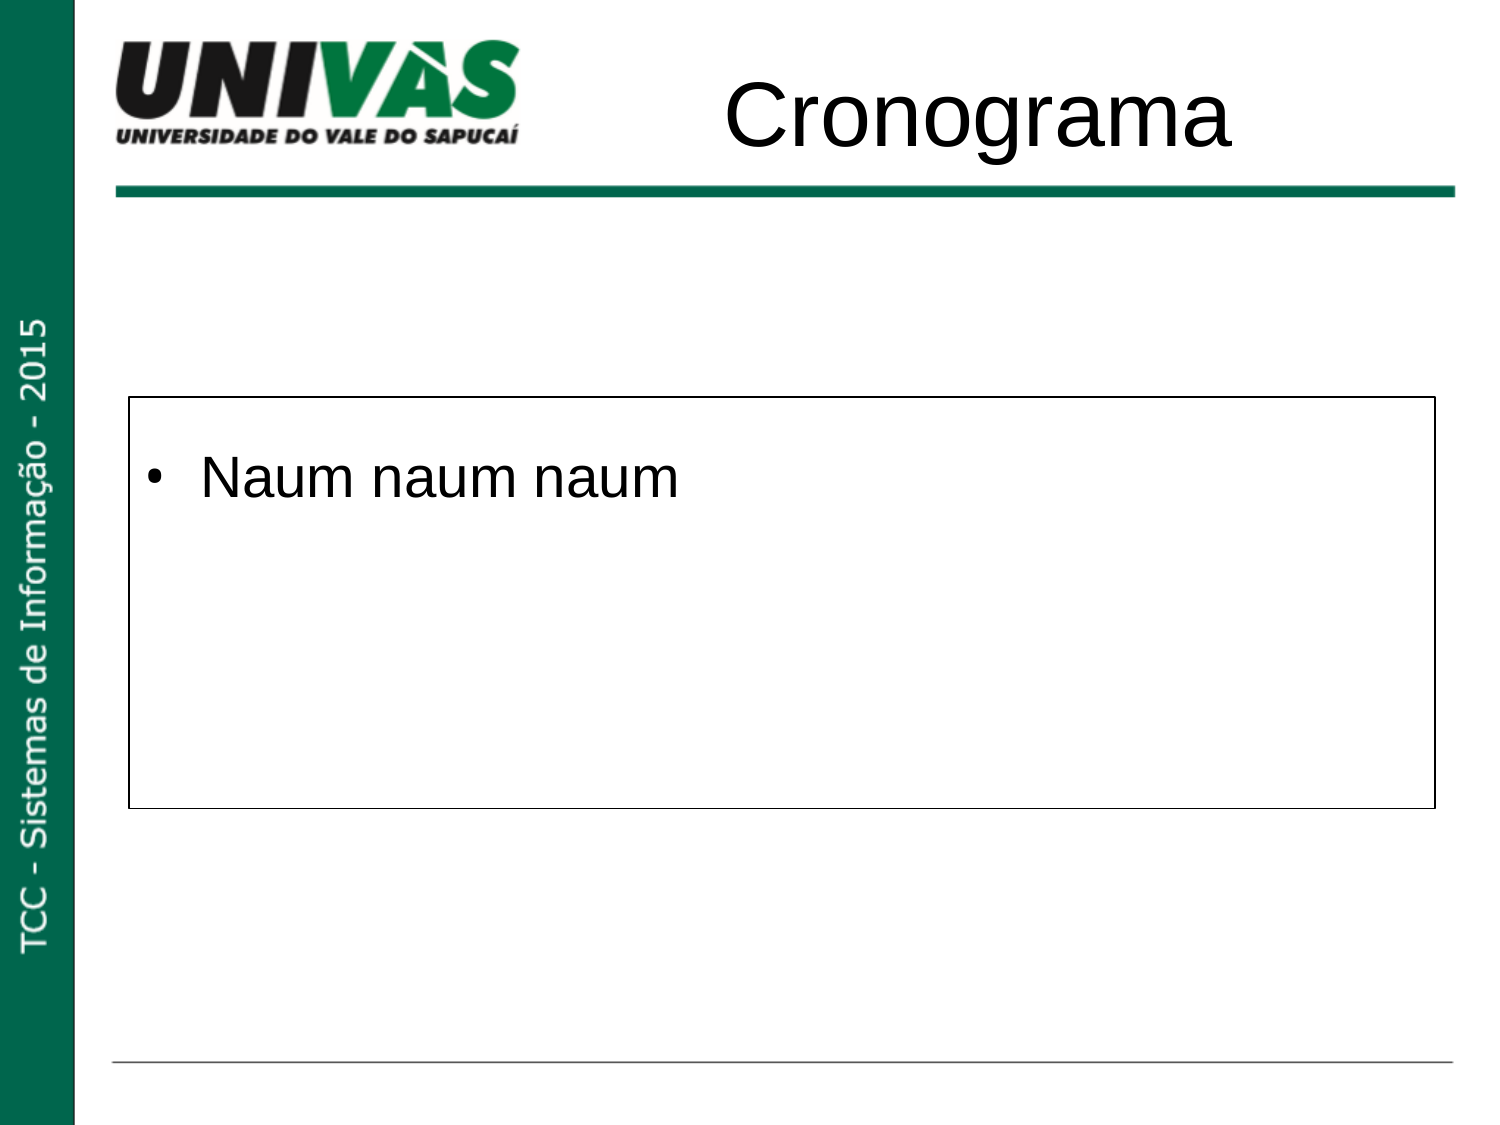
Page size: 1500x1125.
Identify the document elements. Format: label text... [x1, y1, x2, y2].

text_box Naum naum naum [128, 397, 1436, 809]
title Cronograma [515, 35, 1442, 186]
picture [0, 0, 1500, 1125]
